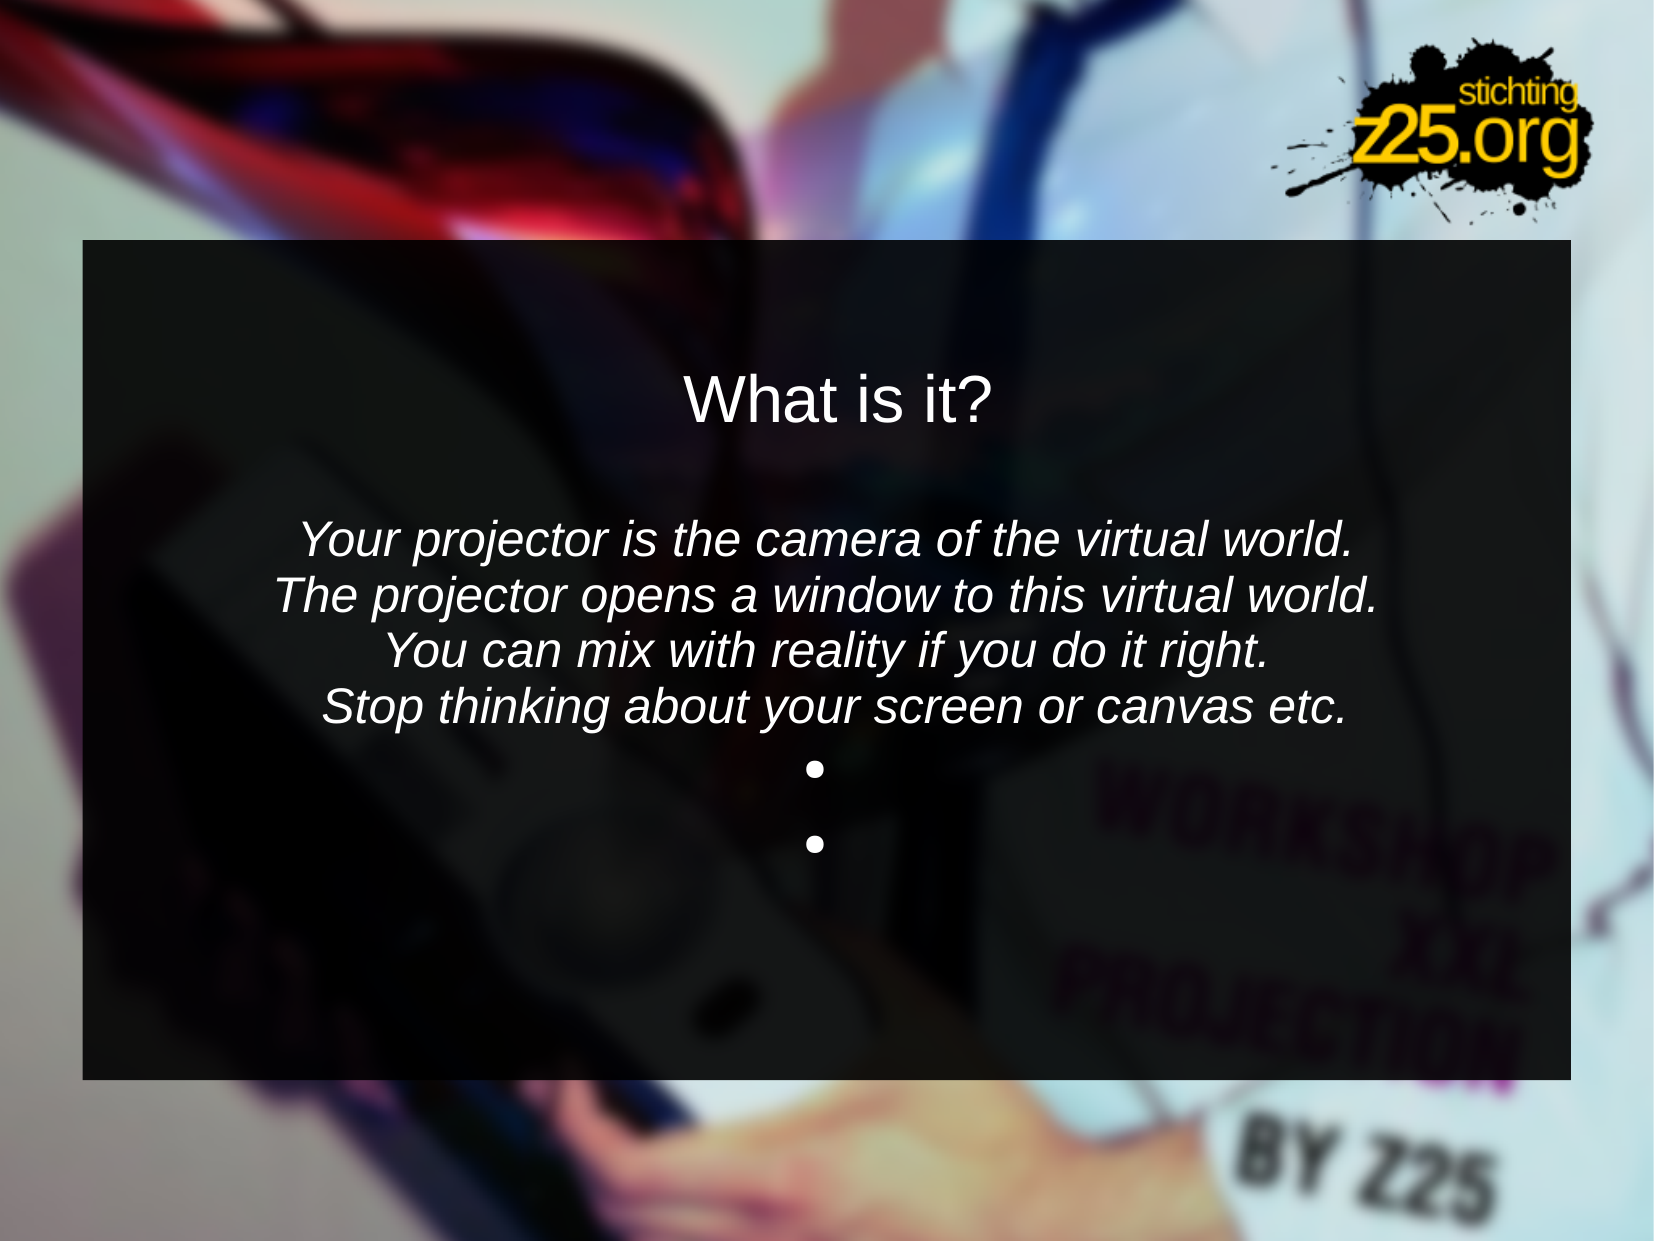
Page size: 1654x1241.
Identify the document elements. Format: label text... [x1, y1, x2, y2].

picture [0, 0, 1654, 1241]
subtitle What is it? Your projector is the camera of the virtual world. The projector opens a window to this virtual world. You can mix with reality if you do it right. Stop thinking about your screen or canvas etc. [82, 240, 1571, 1081]
